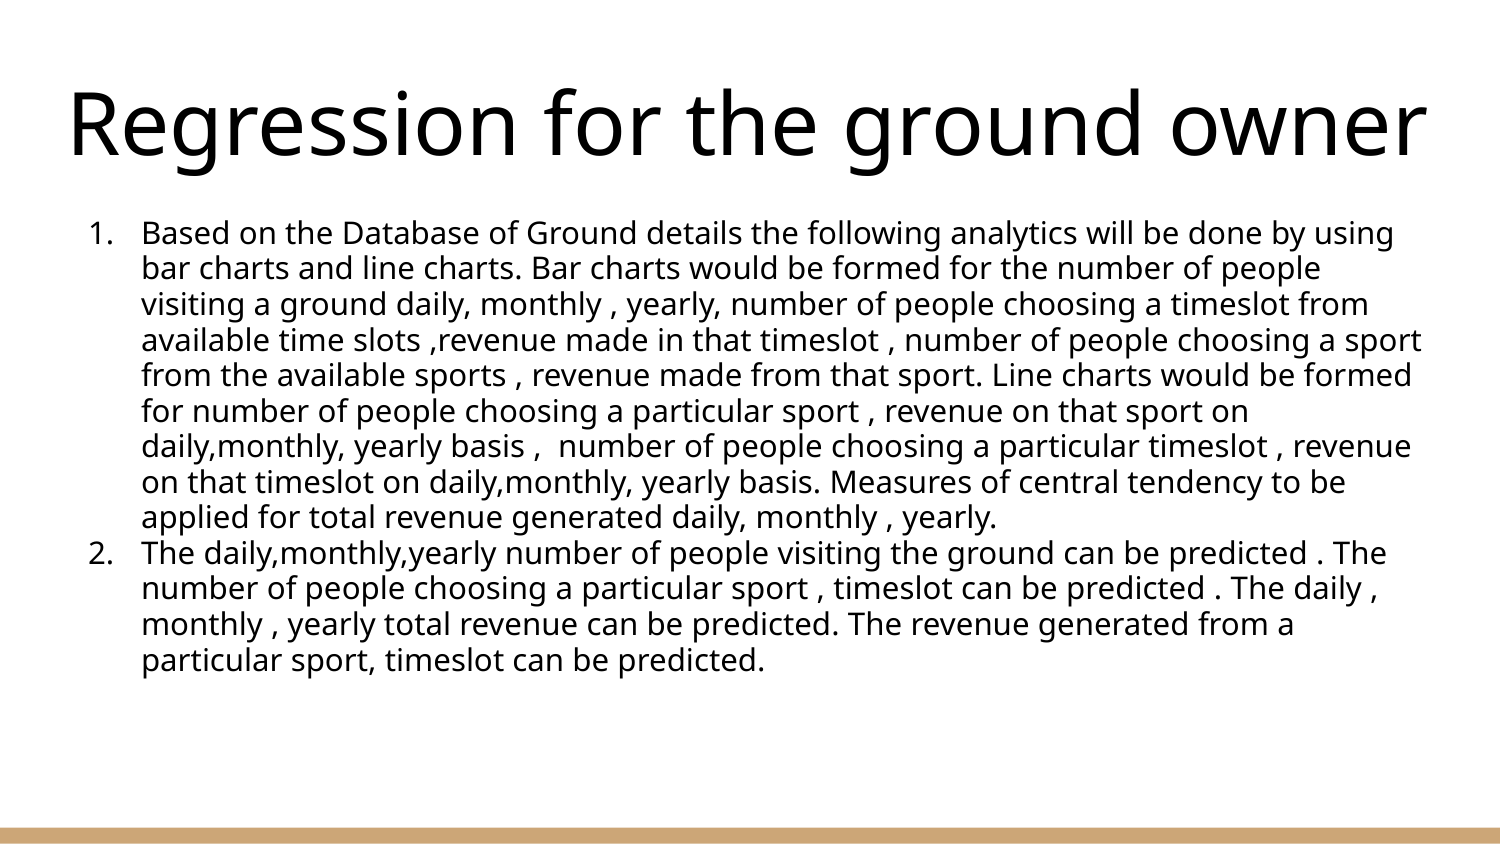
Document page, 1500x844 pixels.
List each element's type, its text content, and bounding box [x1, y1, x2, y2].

list Based on the Database of Ground details the following analytics will be done by using bar charts and line charts. Bar charts would be formed for the number of people visiting a ground daily, monthly , yearly, number of people choosing a timeslot from available time slots ,revenue made in that timeslot , number of people choosing a sport from the available sports , revenue made from that sport. Line charts would be formed for number of people choosing a particular sport , revenue on that sport on daily,monthly, yearly basis , number of people choosing a particular timeslot , revenue on that timeslot on daily,monthly, yearly basis. Measures of central tendency to be applied for total revenue generated daily, monthly , yearly. The daily,monthly,yearly number of people visiting the ground can be predicted . The number of people choosing a particular sport , timeslot can be predicted . The daily , monthly , yearly total revenue can be predicted. The revenue generated from a particular sport, timeslot can be predicted. [51, 200, 1449, 752]
title Regression for the ground owner [51, 51, 1449, 189]
